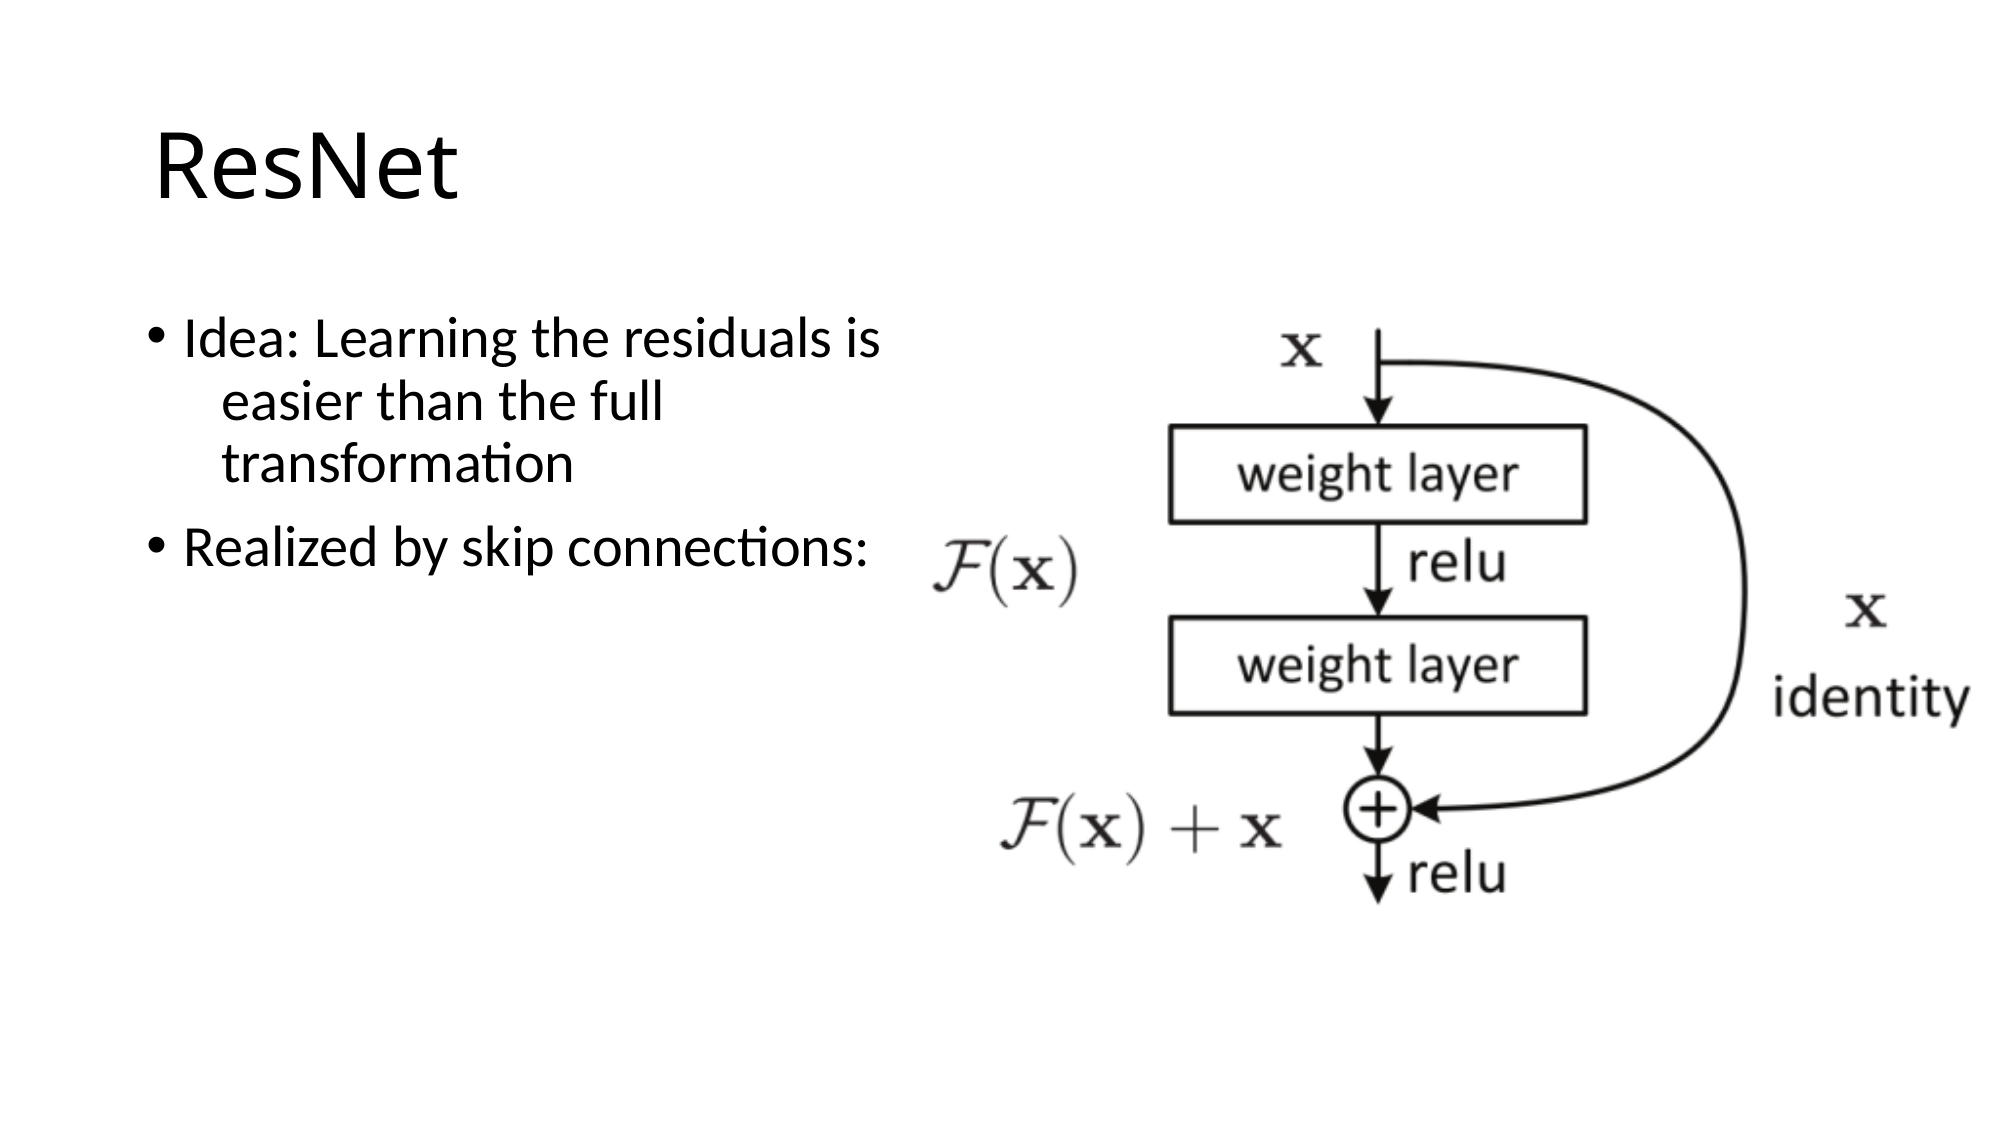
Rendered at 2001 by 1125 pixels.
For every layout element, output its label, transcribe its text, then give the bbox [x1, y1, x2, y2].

list Idea: Learning the residuals is easier than the full transformation Realized by skip connections: [131, 299, 982, 1014]
title ResNet [137, 59, 1863, 278]
picture [927, 299, 1973, 935]
